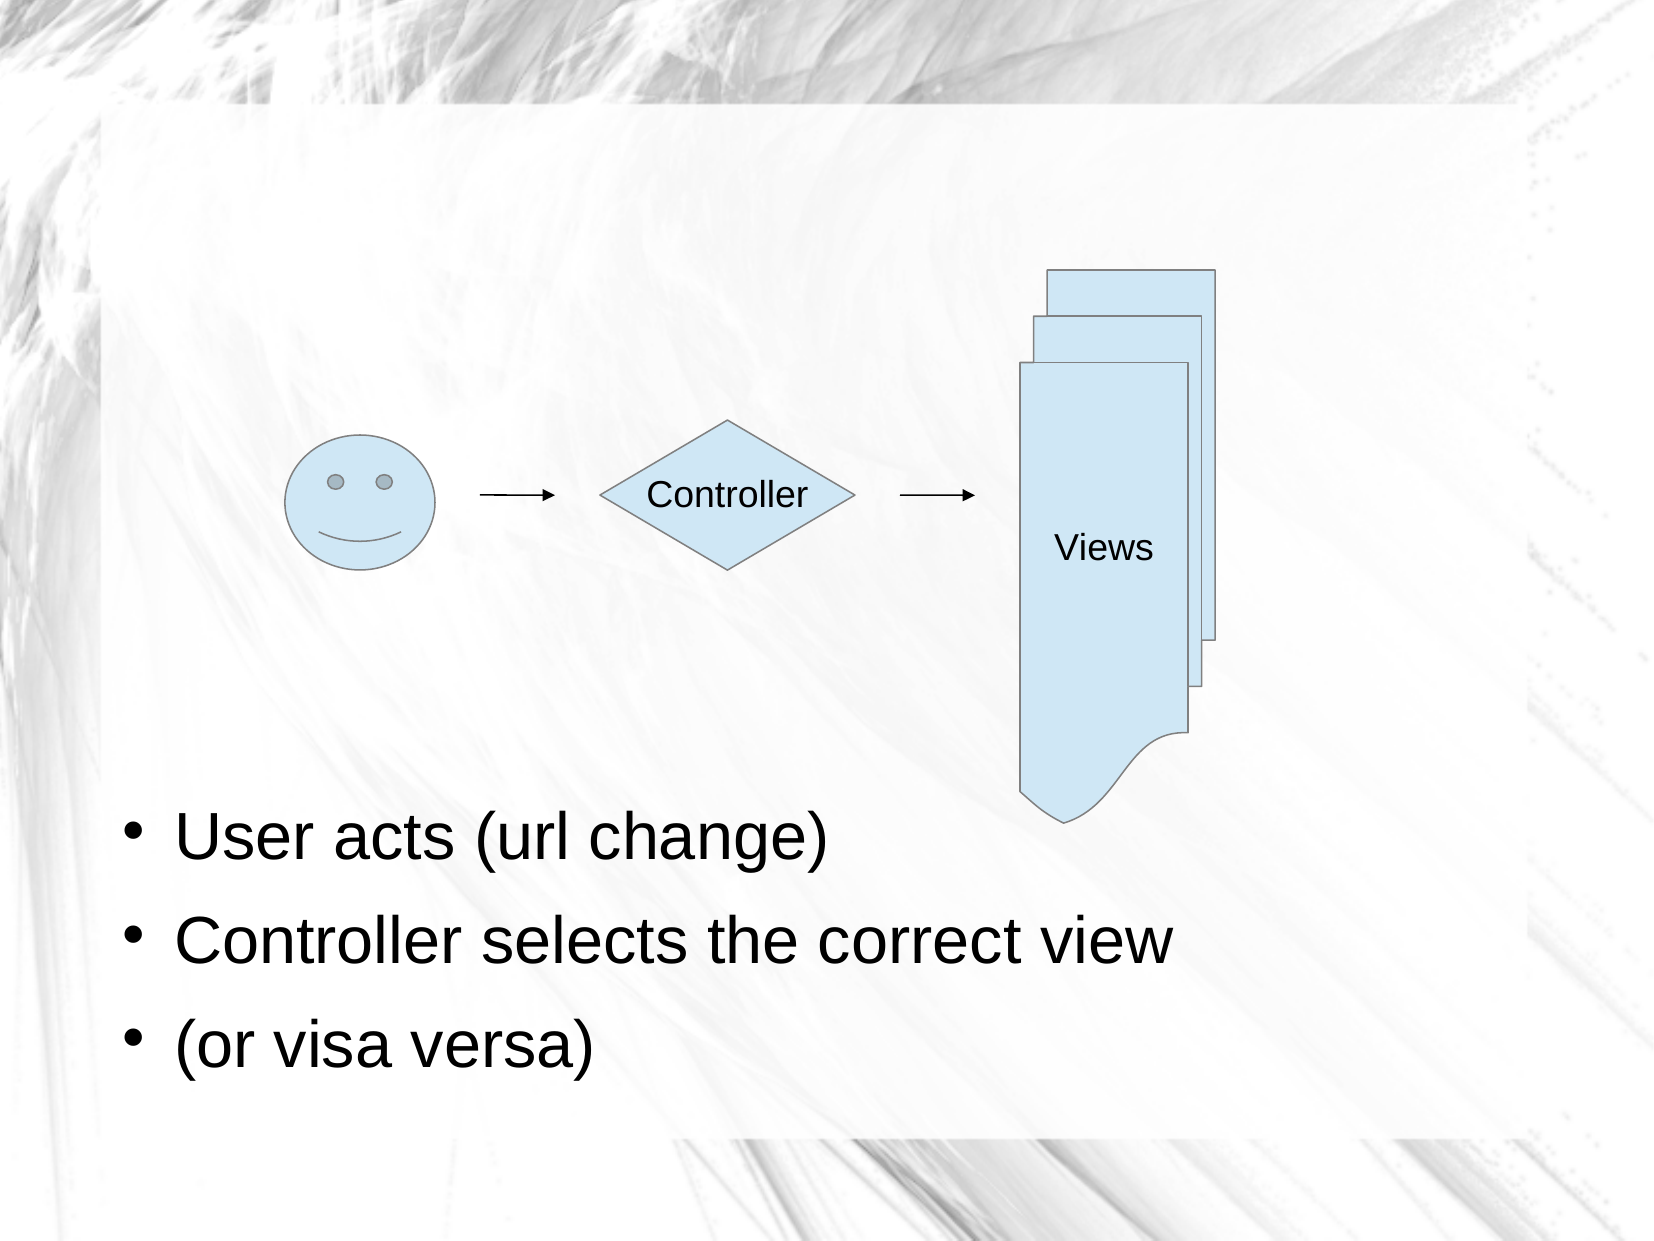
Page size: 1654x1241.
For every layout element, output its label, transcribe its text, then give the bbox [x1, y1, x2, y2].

picture [0, 0, 1654, 1241]
text_box Views [1020, 270, 1216, 795]
text_box Controller [599, 420, 855, 571]
text_box [284, 435, 436, 570]
list User acts (url change) Controller selects the correct view (or visa versa) [105, 795, 1558, 1241]
